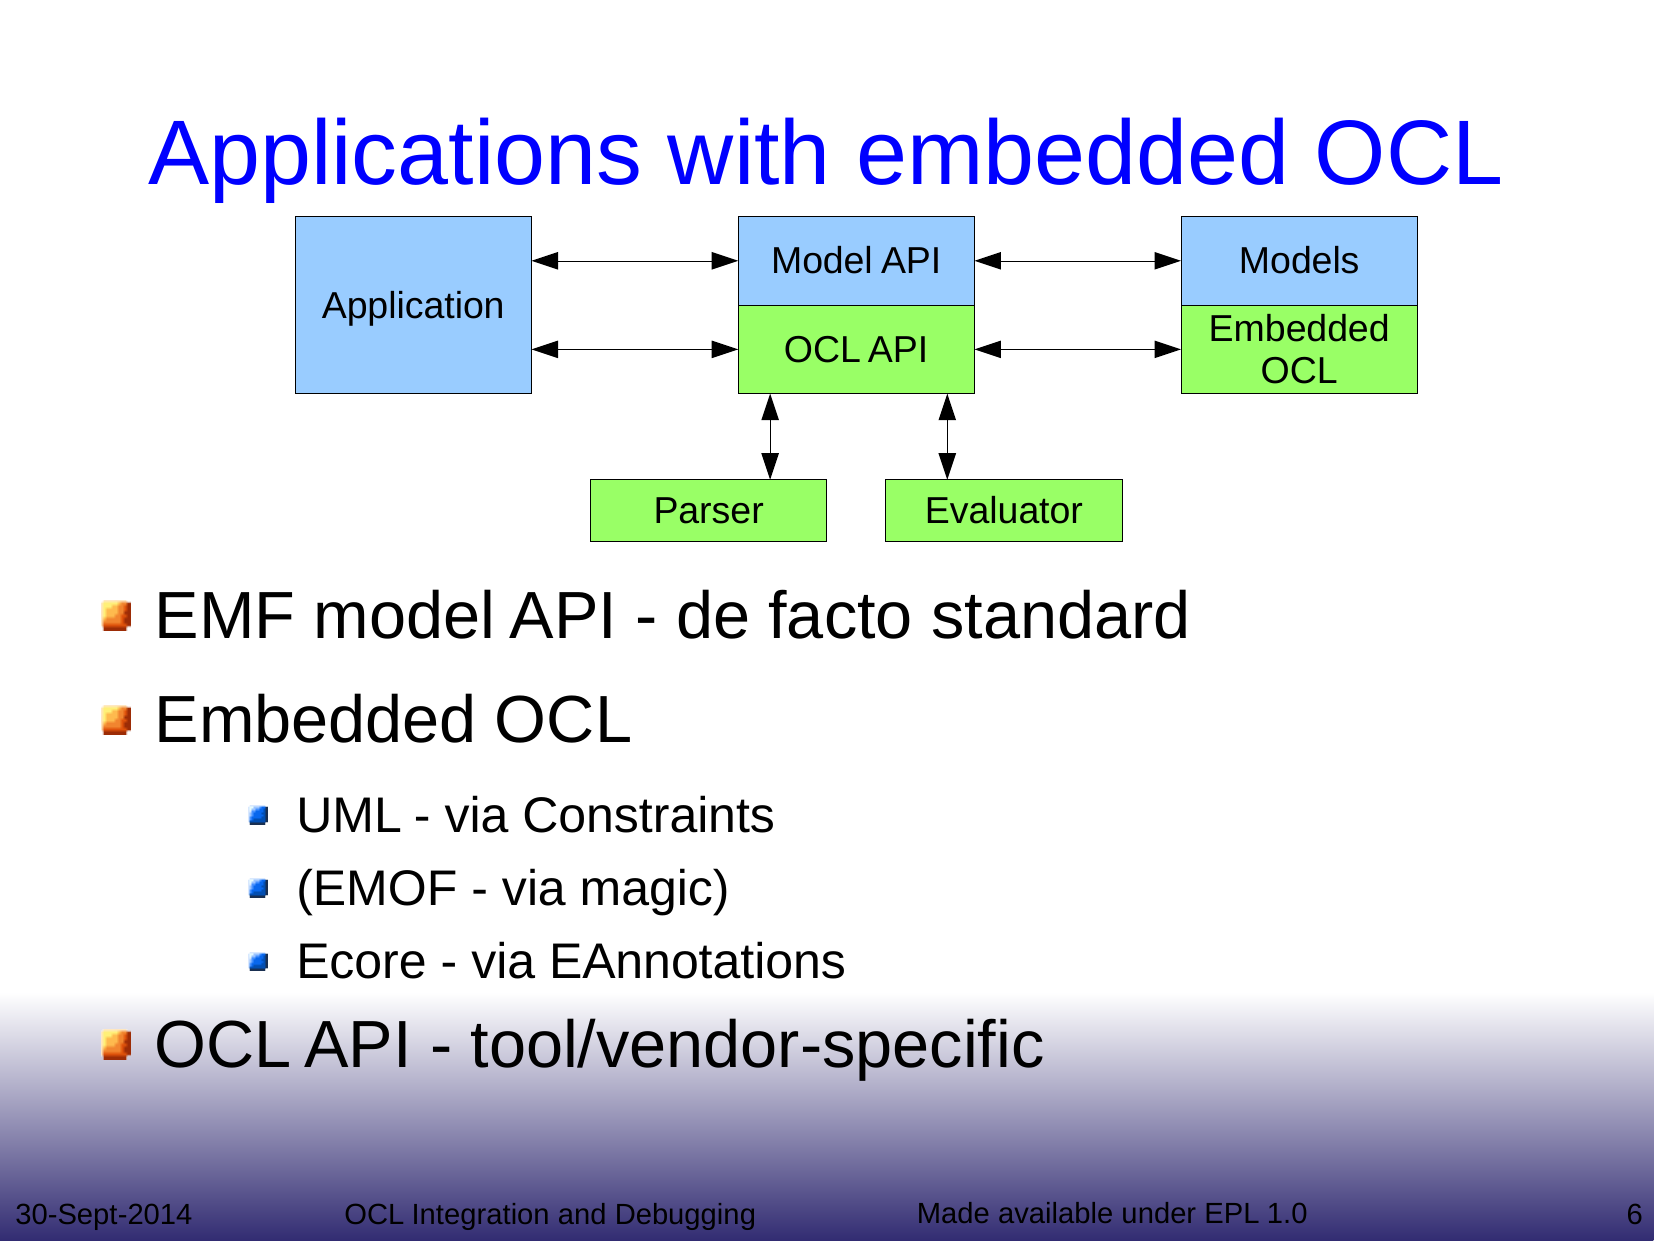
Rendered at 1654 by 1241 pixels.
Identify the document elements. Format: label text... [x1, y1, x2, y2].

text_box Embedded OCL [1181, 306, 1418, 394]
text_box Evaluator [885, 479, 1123, 542]
title Applications with embedded OCL [82, 49, 1571, 257]
text_box Application [295, 216, 532, 394]
text_box Models [1181, 216, 1418, 306]
text_box Parser [590, 479, 827, 542]
text_box Model API [738, 216, 975, 305]
text_box OCL API [738, 305, 975, 394]
list EMF model API - de facto standard Embedded OCL UML - via Constraints (EMOF - via magic) Ecore - via EAnnotations OCL API - tool/vendor-specific [83, 578, 1572, 1187]
